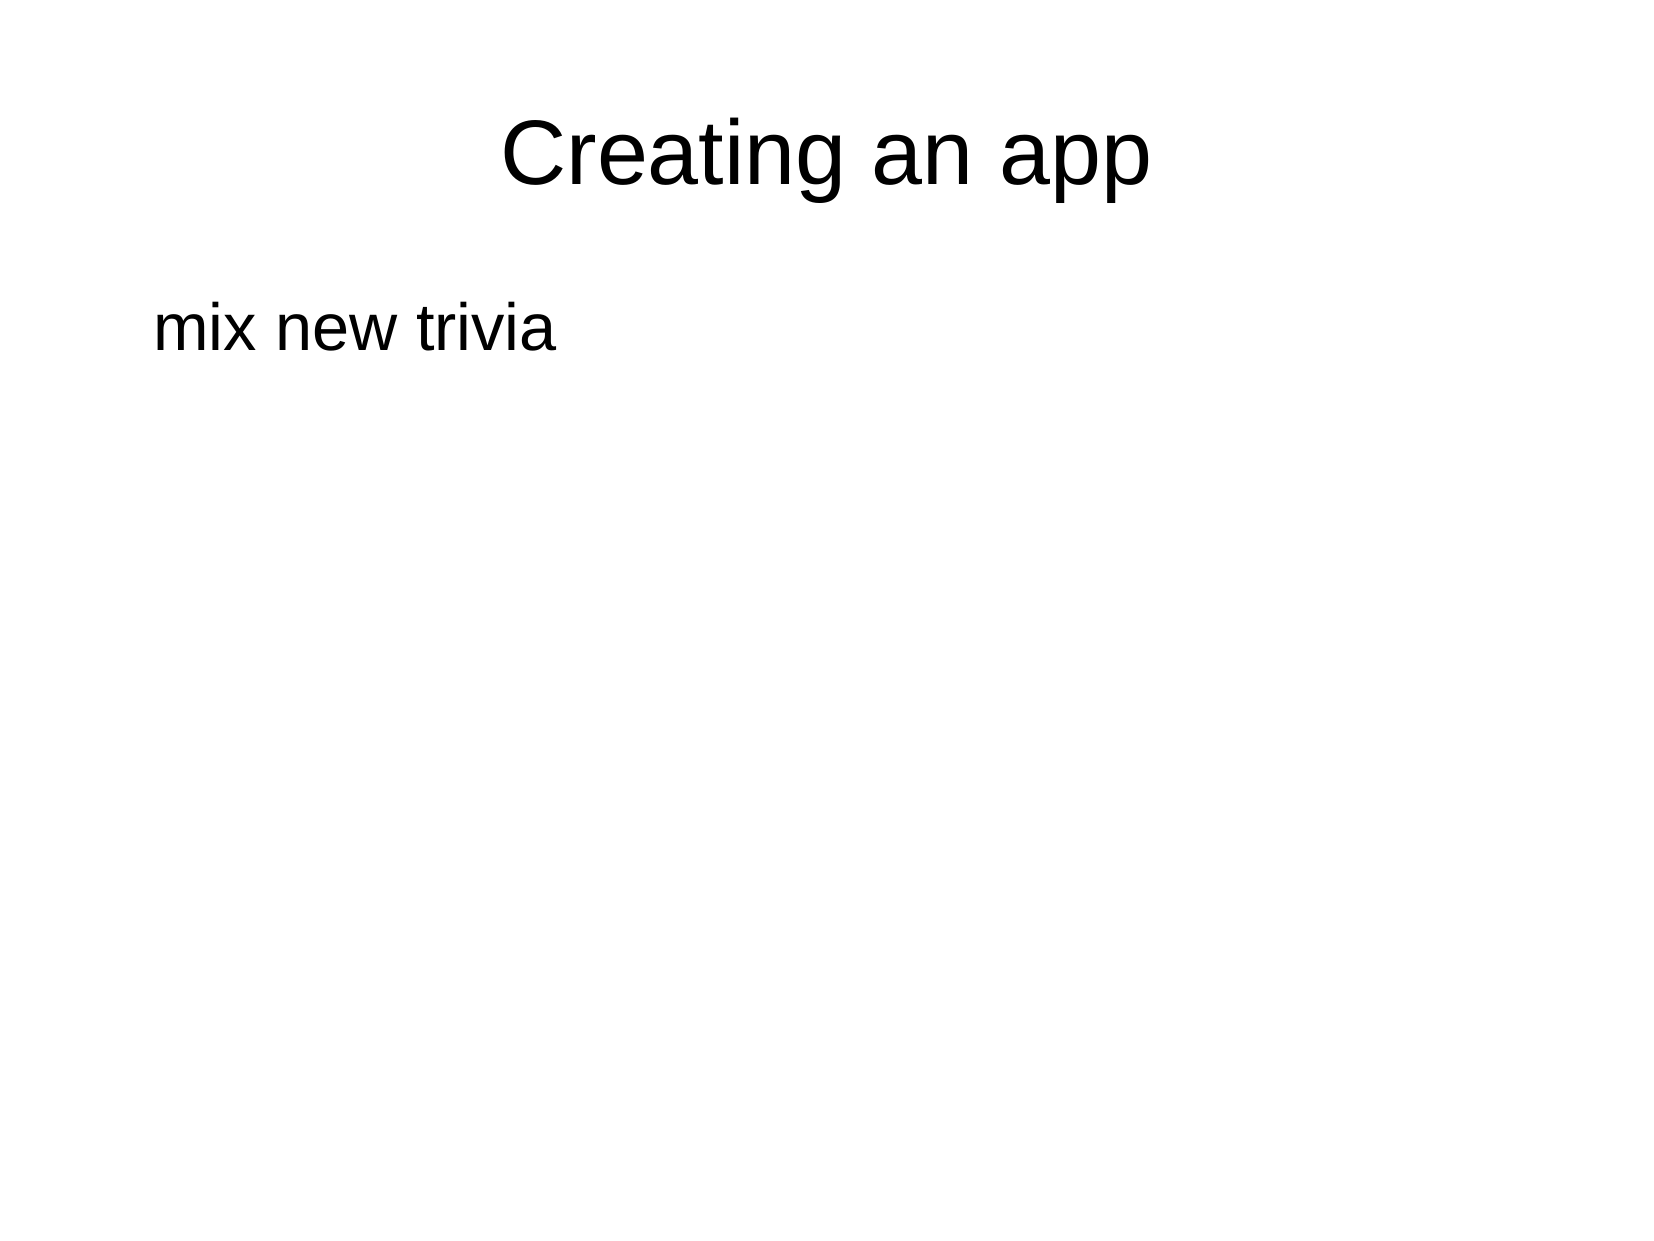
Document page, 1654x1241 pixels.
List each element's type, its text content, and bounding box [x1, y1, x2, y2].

title Creating an app [82, 49, 1571, 257]
list mix new trivia [82, 290, 1571, 1010]
